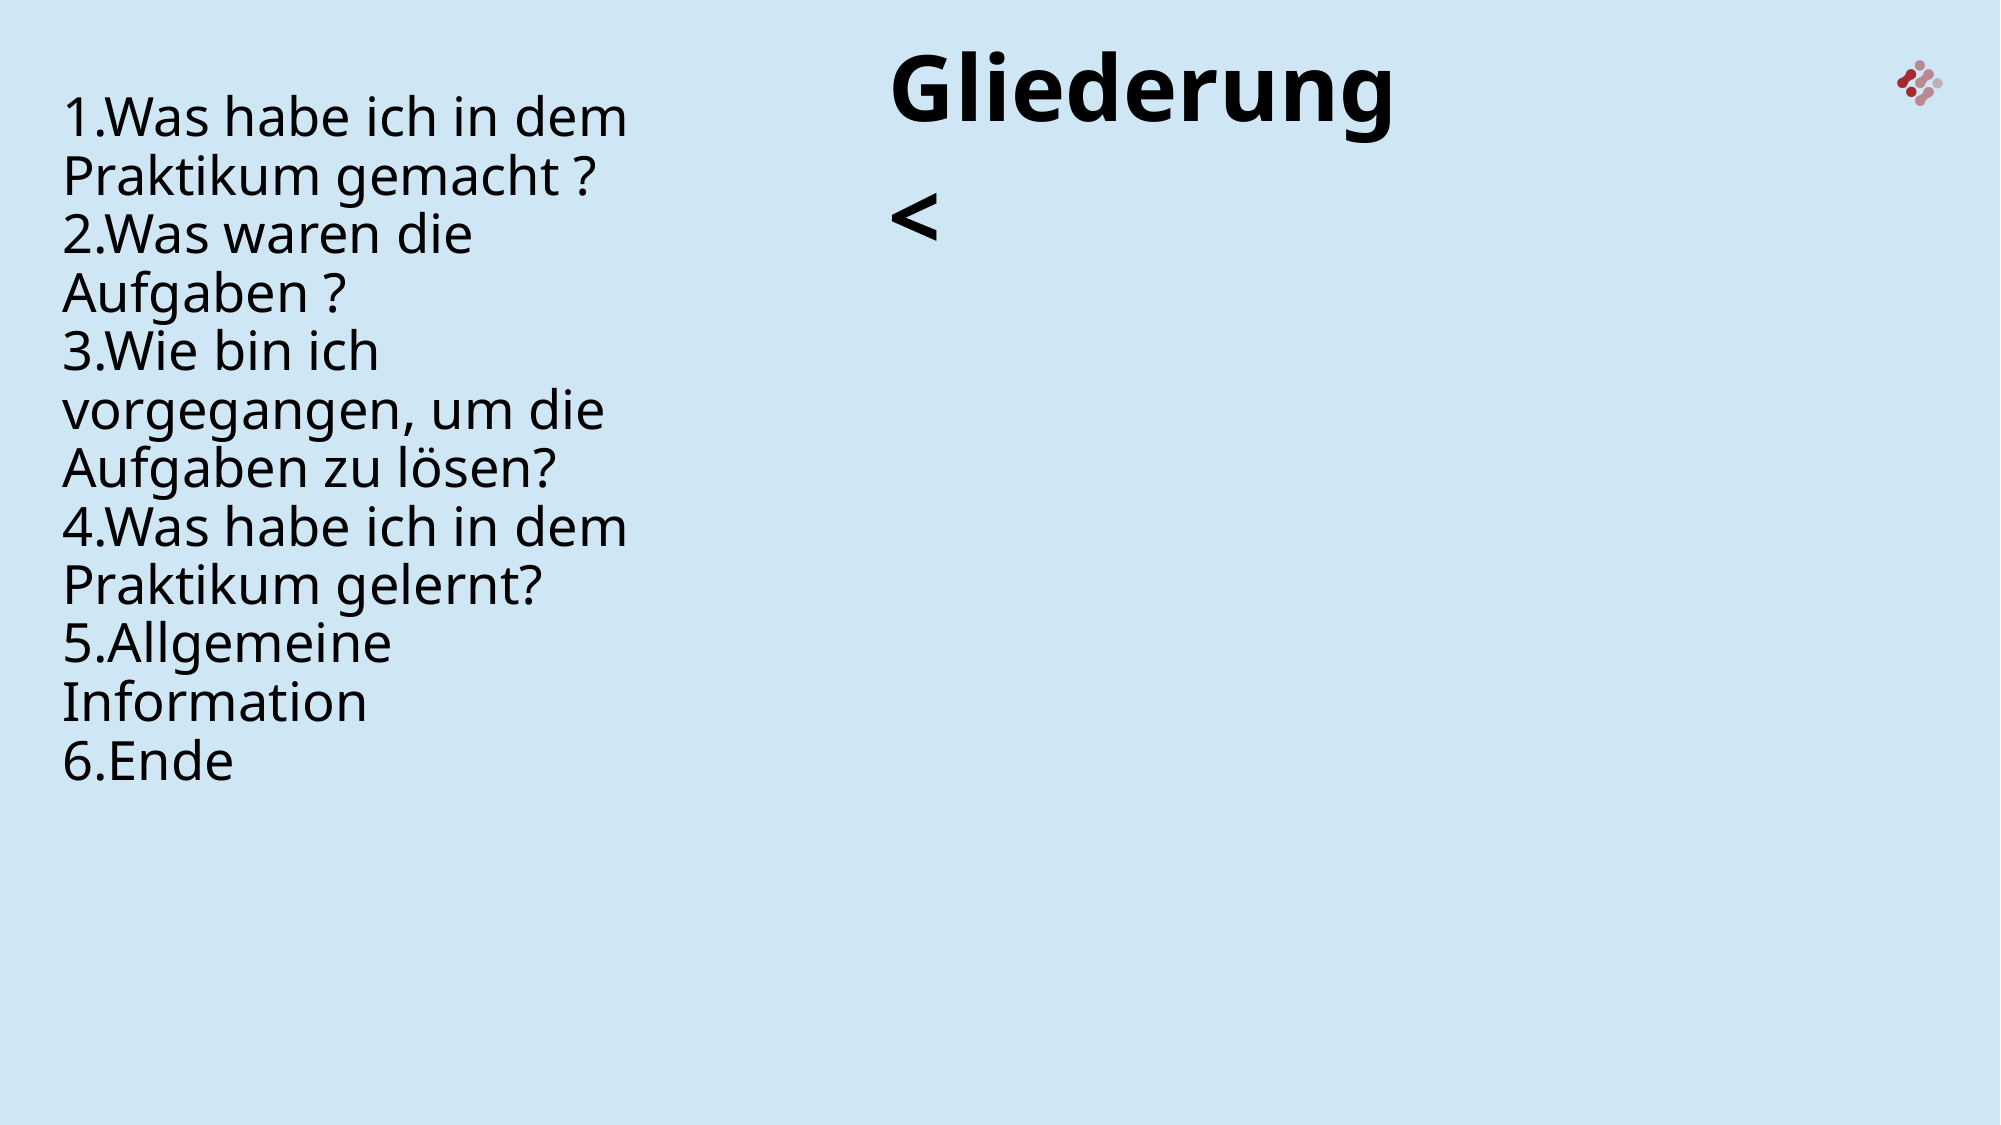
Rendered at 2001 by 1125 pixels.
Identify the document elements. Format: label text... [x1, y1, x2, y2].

picture [1894, 34, 1947, 130]
title 1.Was habe ich in dem Praktikum gemacht ? 2.Was waren die Aufgaben ? 3.Wie bin ich vorgegangen, um die Aufgaben zu lösen? 4.Was habe ich in dem Praktikum gelernt? 5.Allgemeine Information 6.Ende [47, 82, 674, 1083]
list Gliederung < [803, 35, 1945, 249]
